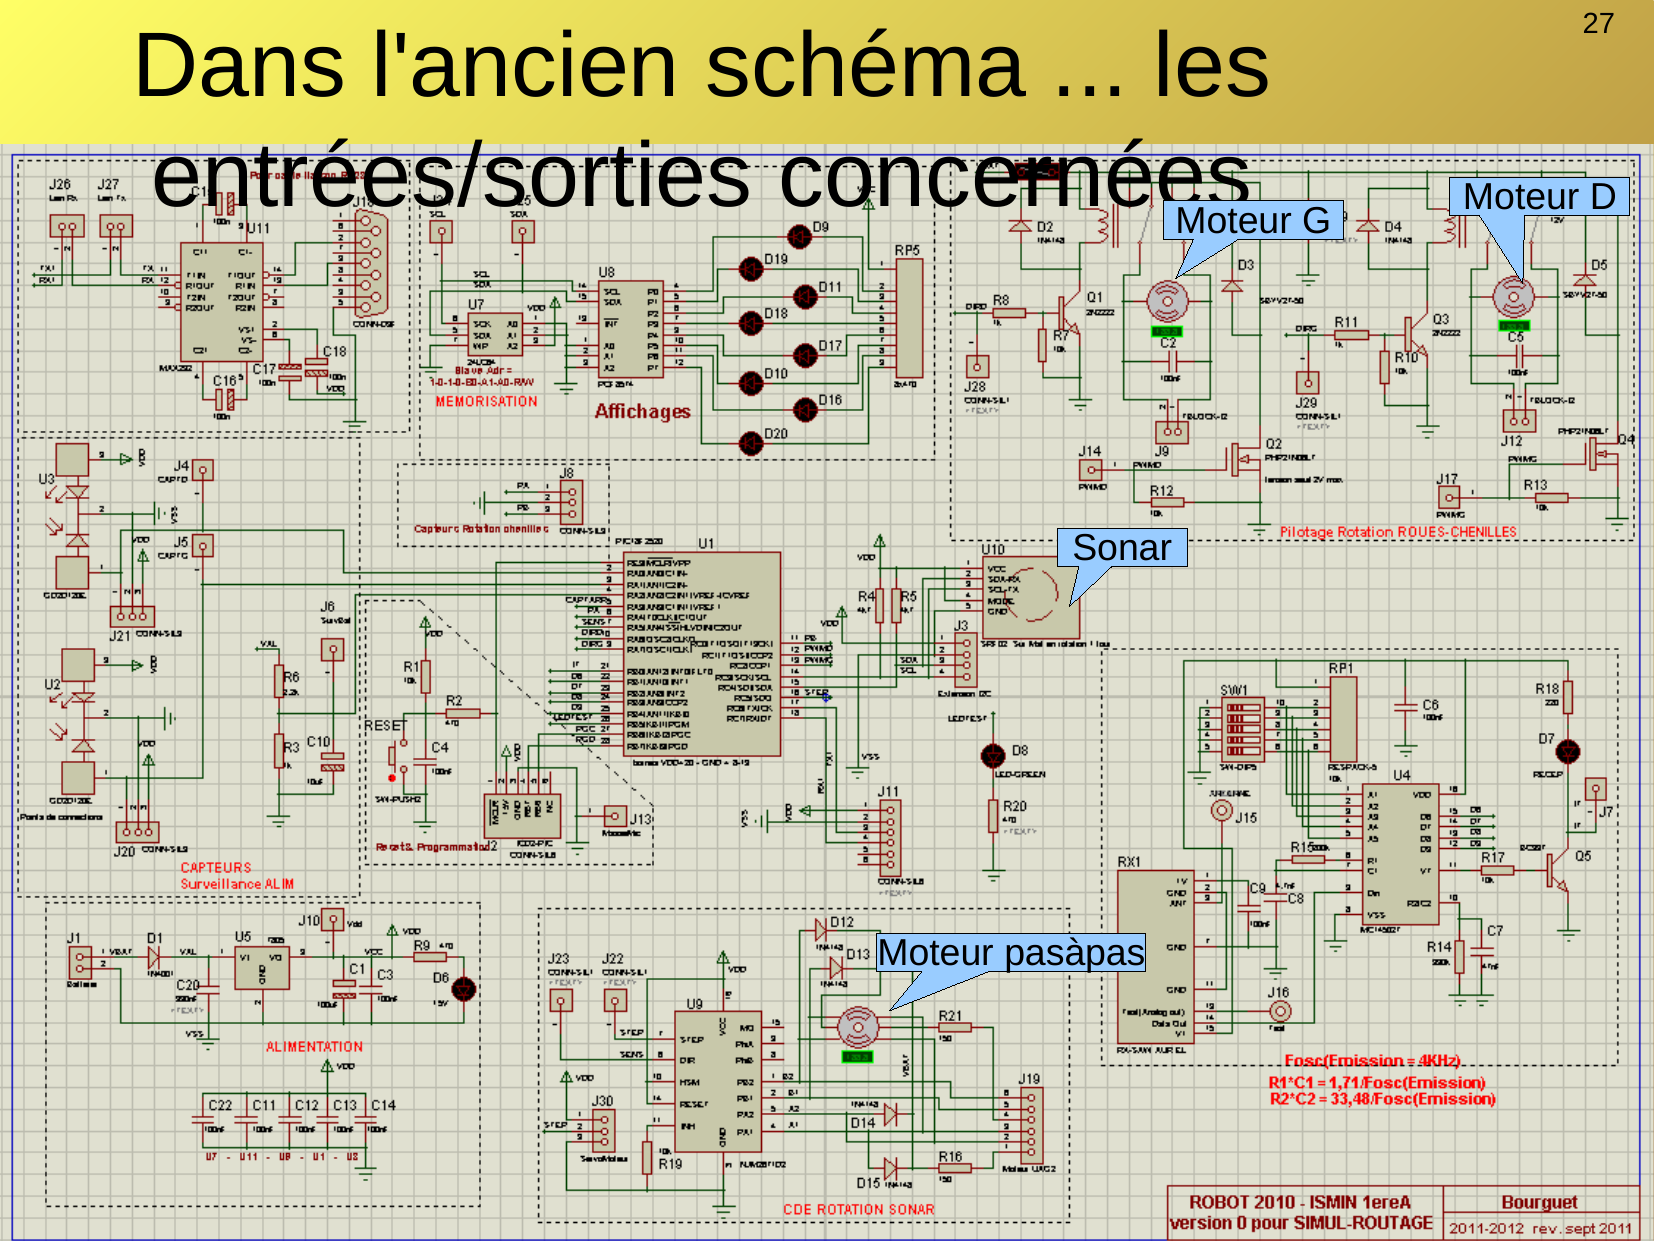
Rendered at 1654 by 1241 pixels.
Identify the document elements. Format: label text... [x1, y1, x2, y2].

text_box Moteur pasàpas [876, 933, 1146, 1011]
picture [0, 144, 1654, 1241]
text_box Sonar [1057, 528, 1188, 607]
title Dans l'ancien schéma ... les entrées/sorties concernées [0, 4, 1447, 210]
text_box Moteur D [1449, 177, 1630, 284]
text_box Moteur G [1163, 200, 1344, 279]
text_box <numéro> [1567, 0, 1654, 48]
